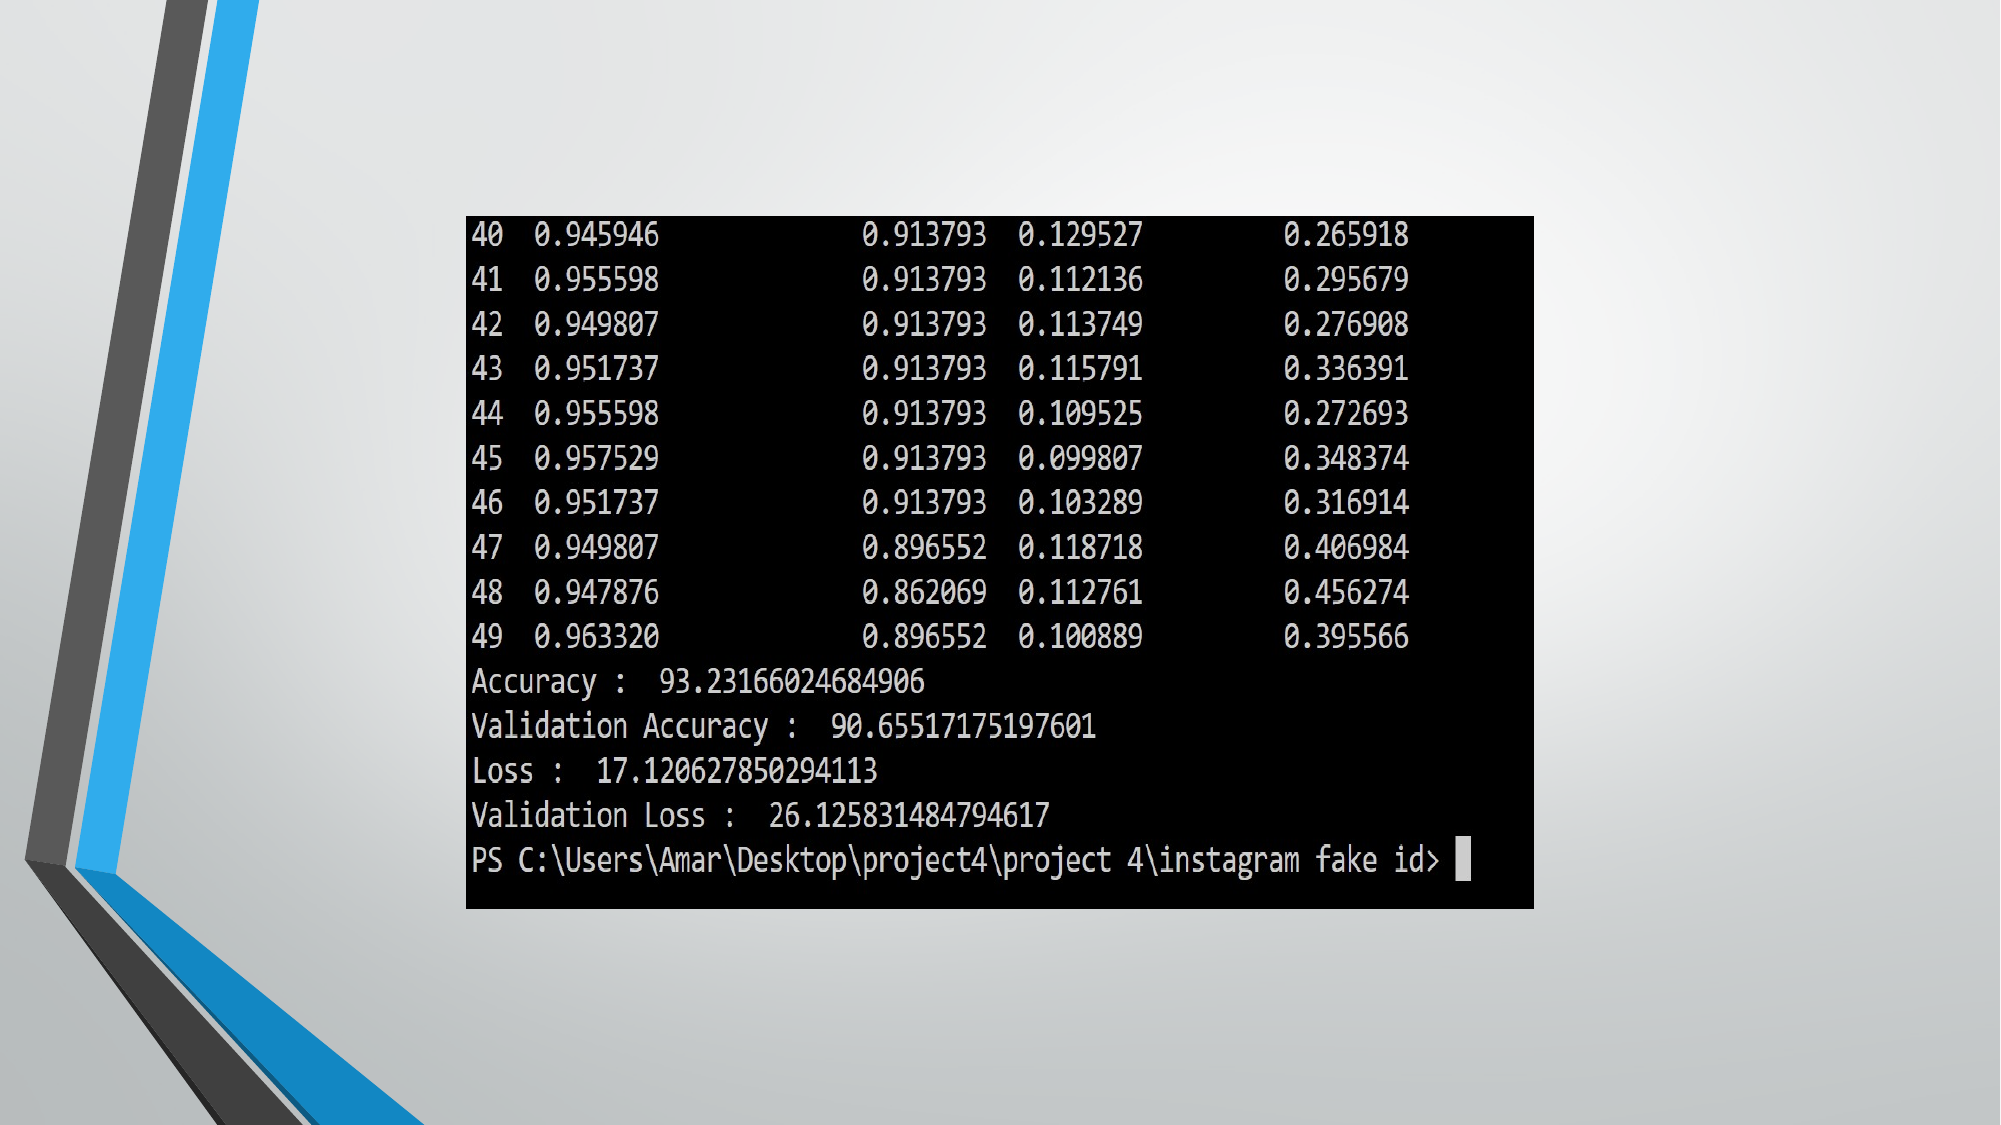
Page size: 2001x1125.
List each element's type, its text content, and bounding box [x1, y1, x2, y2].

title SCREEN SHOT [243, 0, 1887, 132]
picture [466, 216, 1534, 909]
